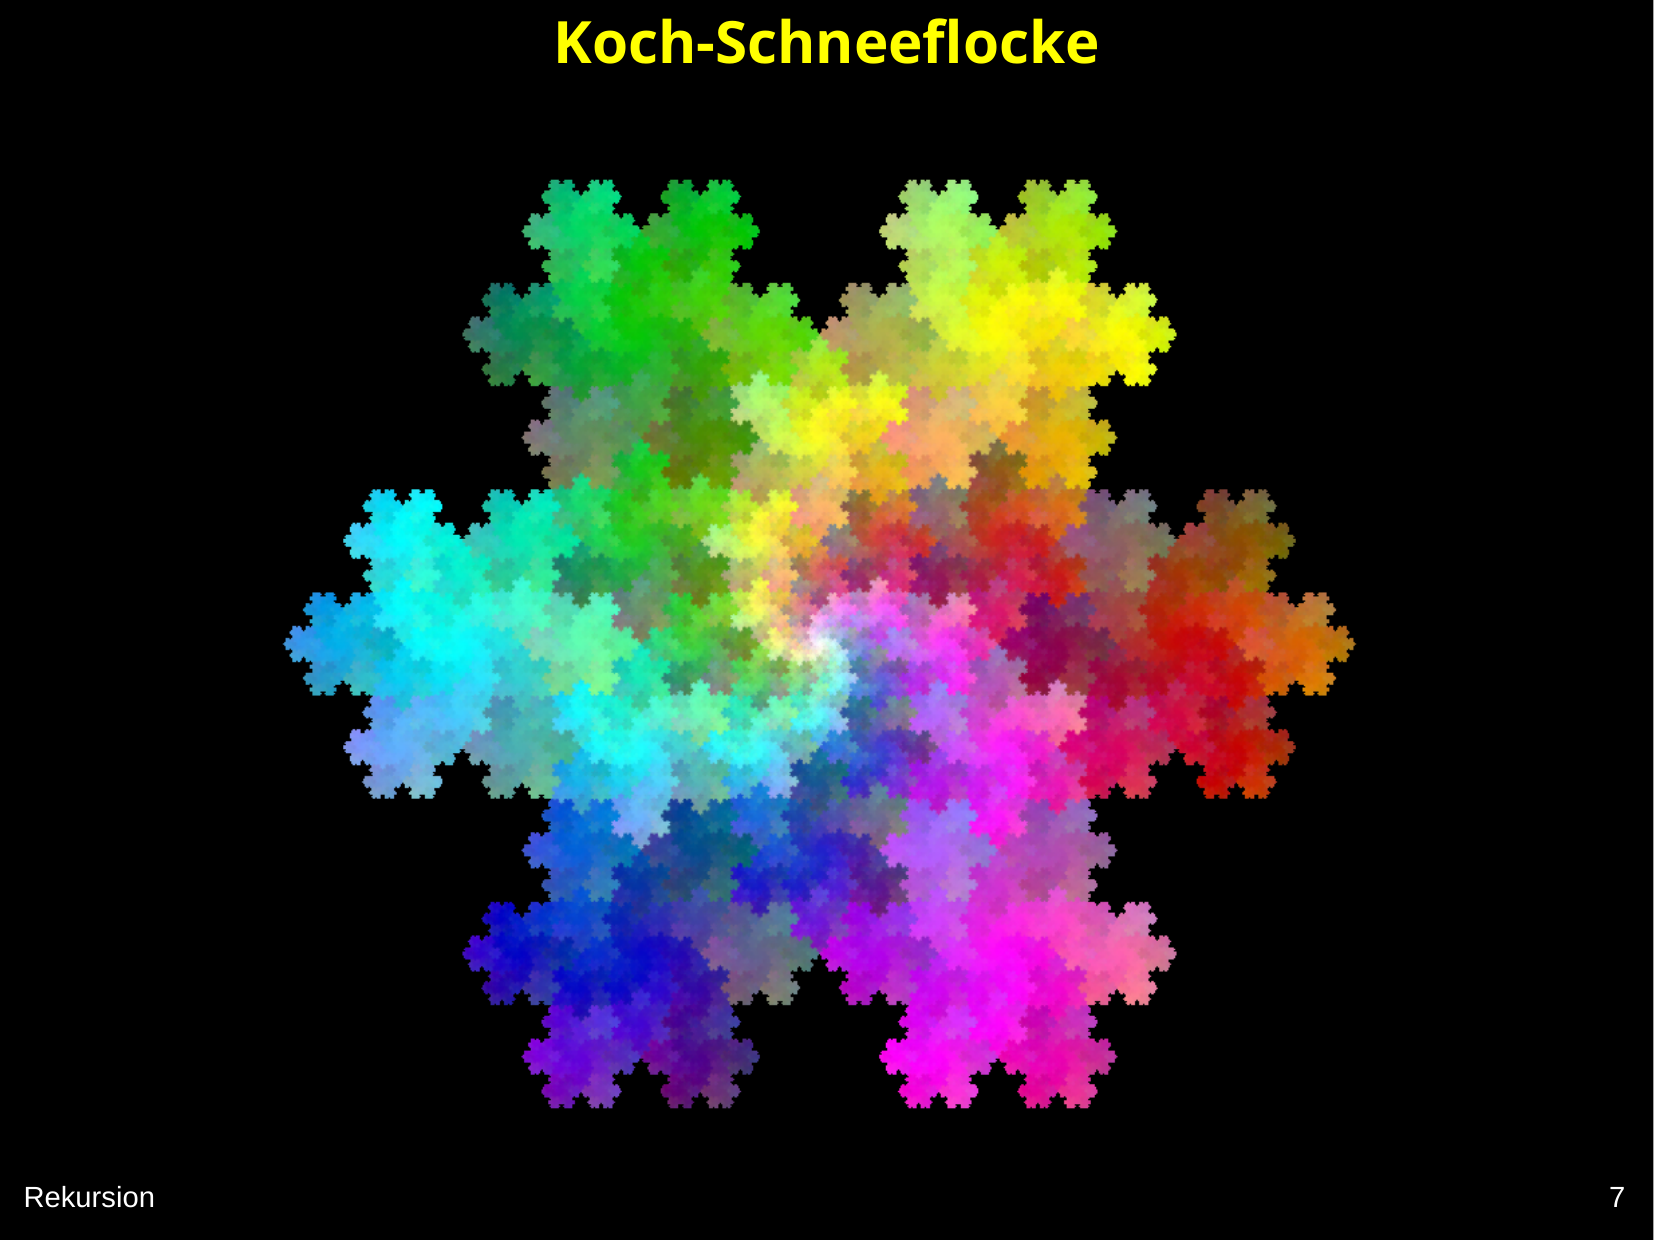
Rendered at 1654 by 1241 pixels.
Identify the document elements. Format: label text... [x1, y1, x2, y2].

title Koch-Schneeflocke [35, 0, 1619, 83]
picture [133, 129, 1505, 1158]
